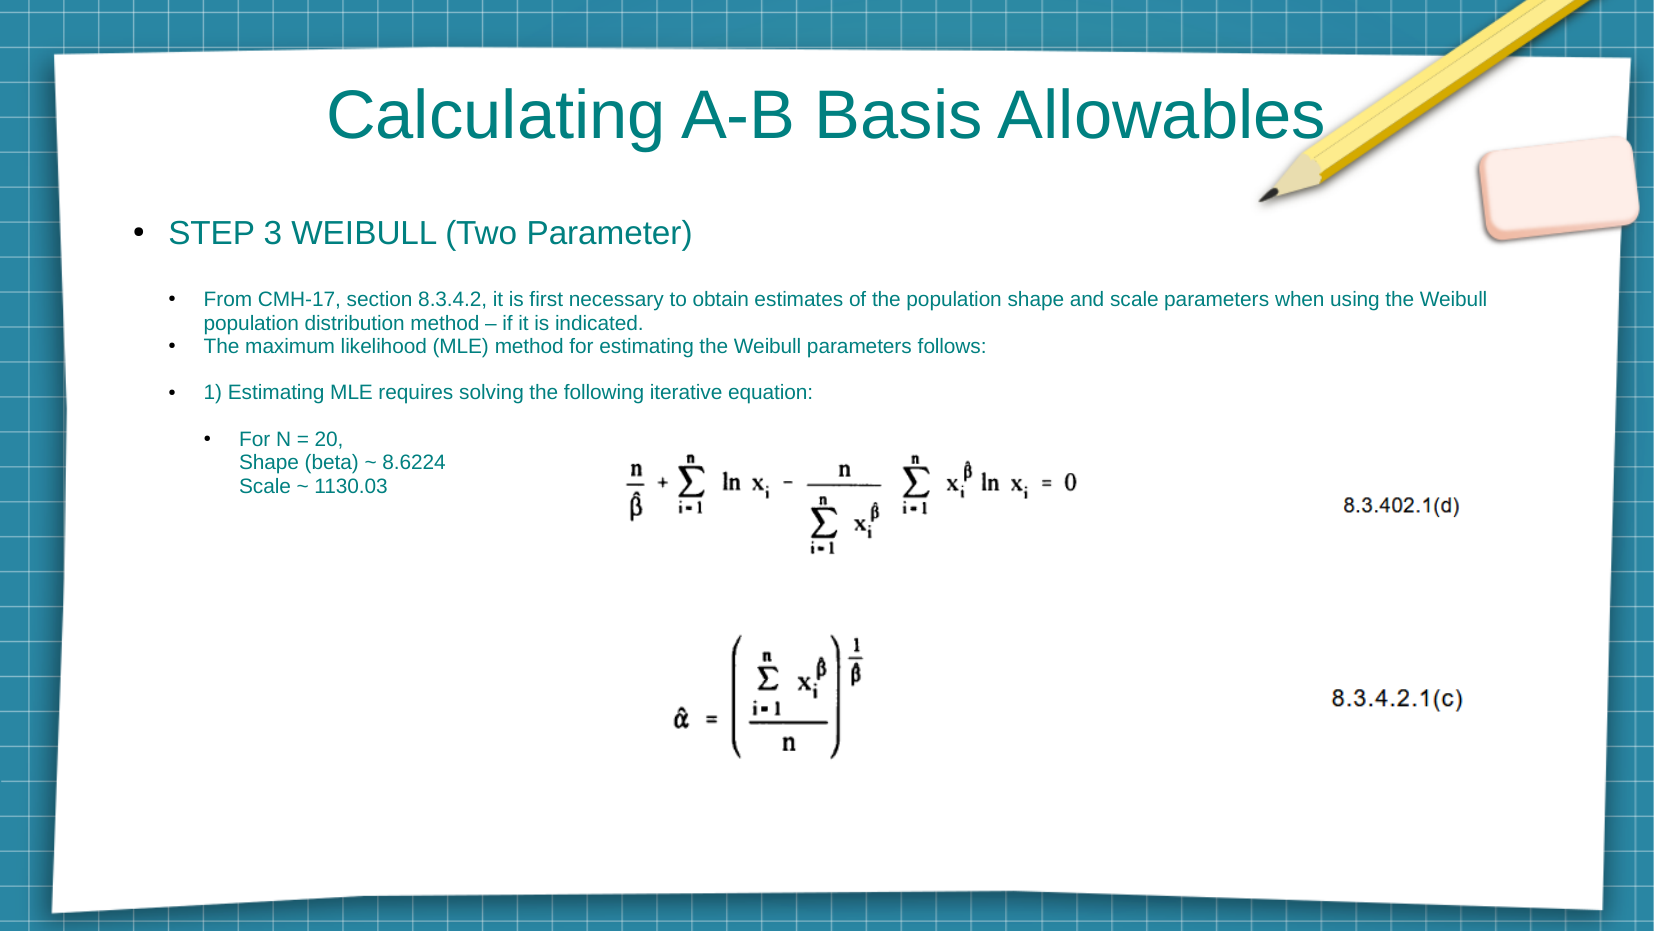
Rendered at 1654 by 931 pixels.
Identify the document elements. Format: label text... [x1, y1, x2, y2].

title Calculating A-B Basis Allowables [82, 37, 1571, 193]
picture [0, 0, 1654, 931]
text_box STEP 3 WEIBULL (Two Parameter) From CMH-17, section 8.3.4.2, it is first necessary to obtain estimates of the population shape and scale parameters when using the Weibull population distribution method – if it is indicated. The maximum likelihood (MLE) method for estimating the Weibull parameters follows: 1) Estimating MLE requires solving the following iterative equation: For N = 20, Shape (beta) ~ 8.6224 Scale ~ 1130.03 [118, 206, 1536, 810]
